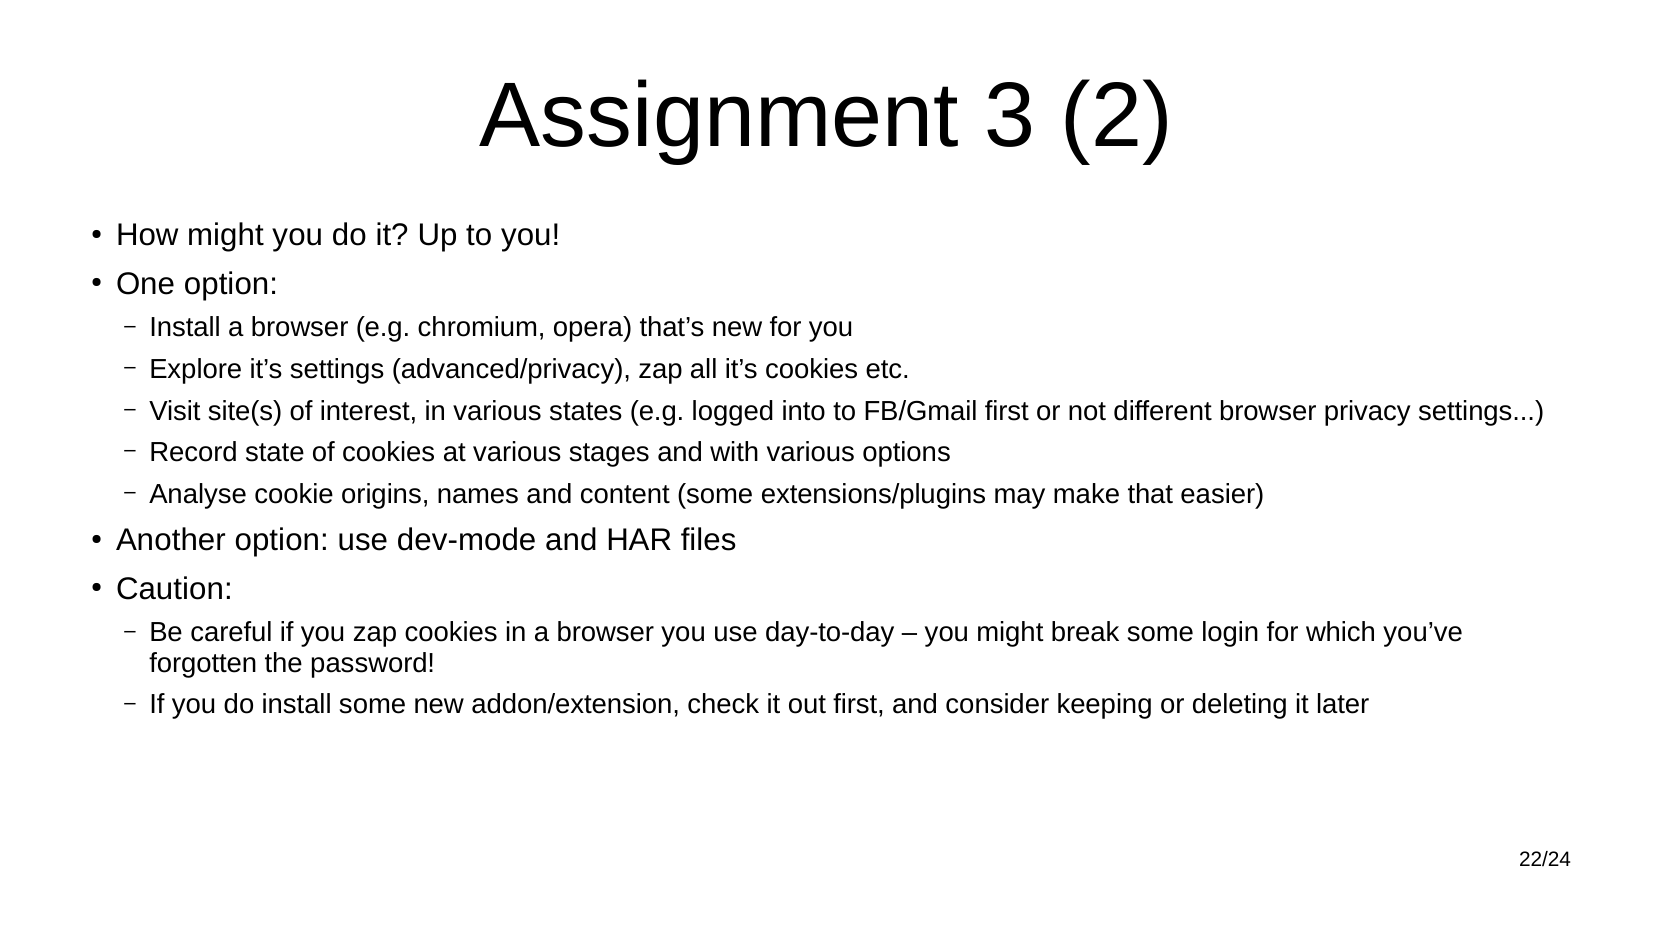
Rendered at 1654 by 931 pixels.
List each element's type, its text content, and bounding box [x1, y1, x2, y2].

list How might you do it? Up to you! One option: Install a browser (e.g. chromium, opera) that’s new for you Explore it’s settings (advanced/privacy), zap all it’s cookies etc. Visit site(s) of interest, in various states (e.g. logged into to FB/Gmail first or not different browser privacy settings...) Record state of cookies at various stages and with various options Analyse cookie origins, names and content (some extensions/plugins may make that easier) Another option: use dev-mode and HAR files Caution: Be careful if you zap cookies in a browser you use day-to-day – you might break some login for which you’ve forgotten the password! If you do install some new addon/extension, check it out first, and consider keeping or deleting it later [82, 217, 1571, 758]
title Assignment 3 (2) [82, 37, 1571, 193]
